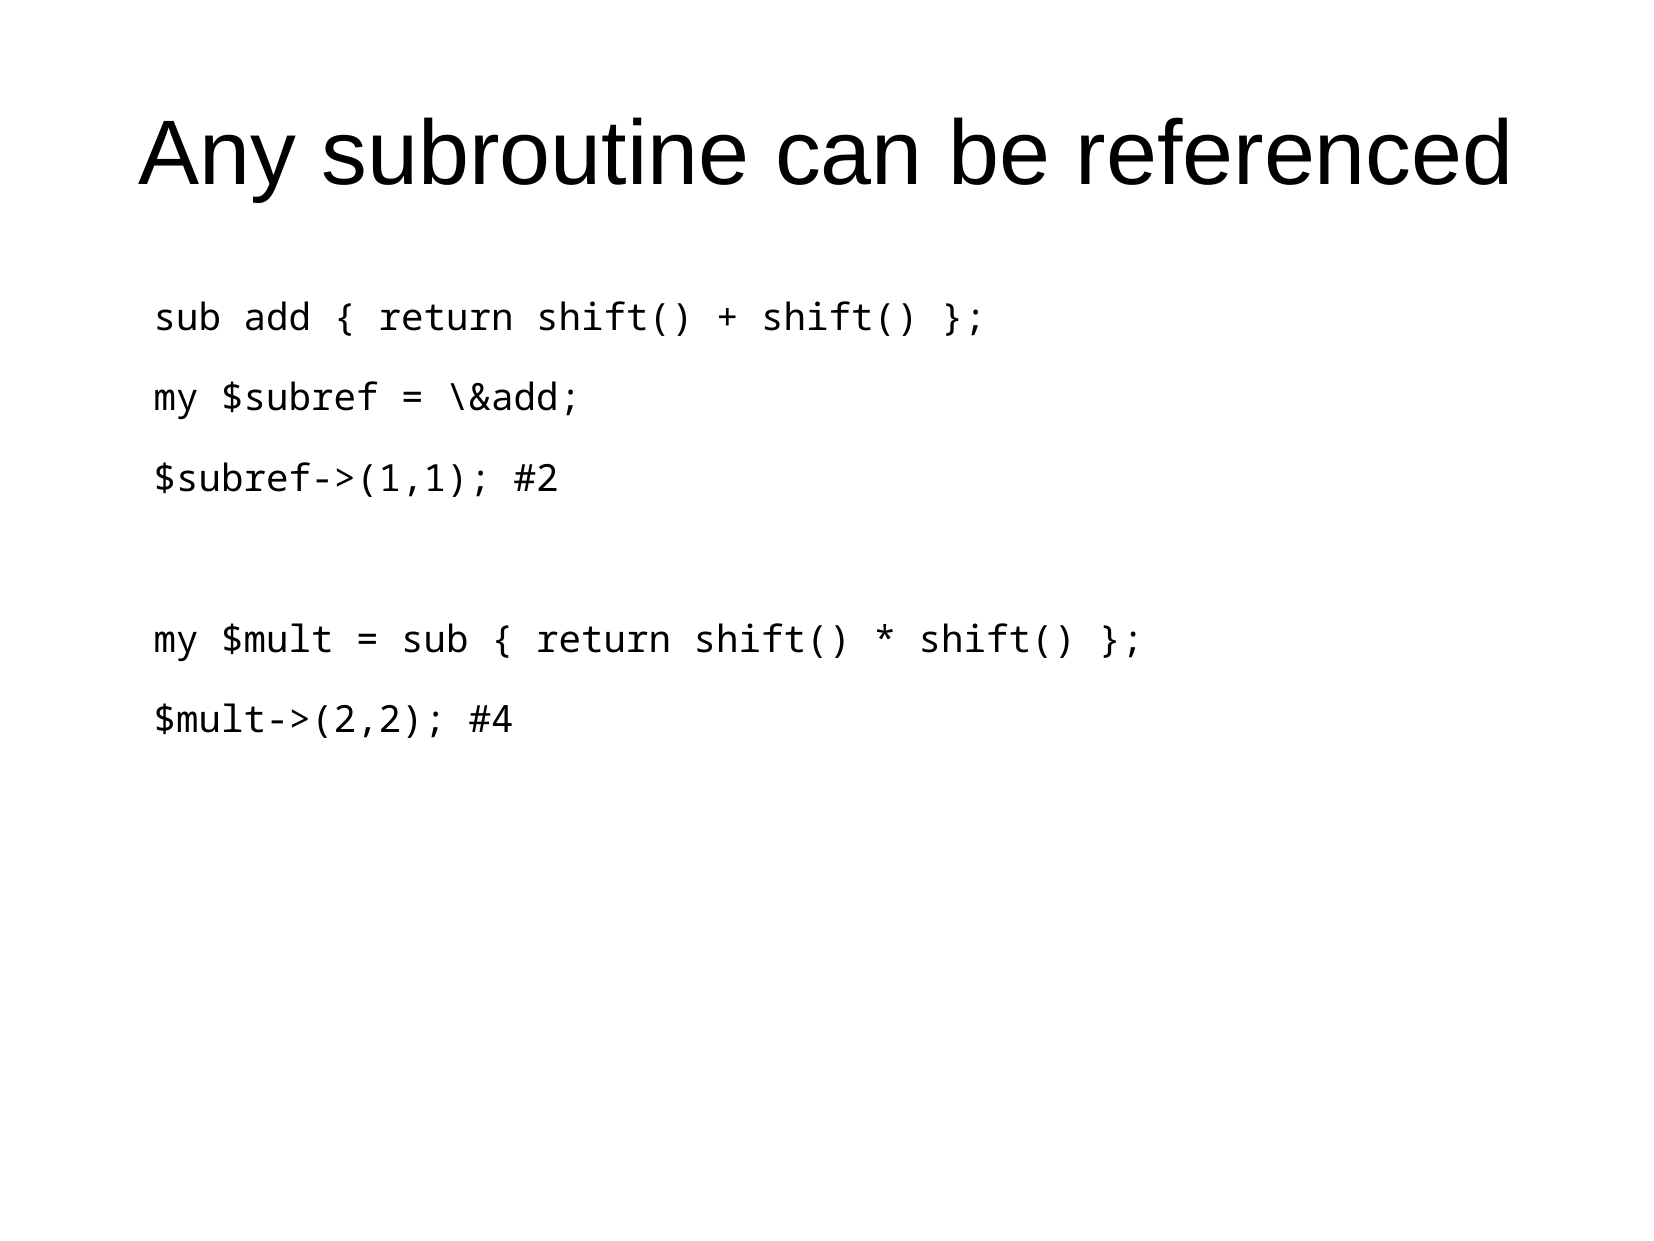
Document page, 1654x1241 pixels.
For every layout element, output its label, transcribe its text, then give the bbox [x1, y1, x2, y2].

list sub add { return shift() + shift() }; my $subref = \&add; $subref->(1,1); #2 my $mult = sub { return shift() * shift() }; $mult->(2,2); #4 [82, 290, 1571, 1010]
title Any subroutine can be referenced [82, 49, 1571, 257]
